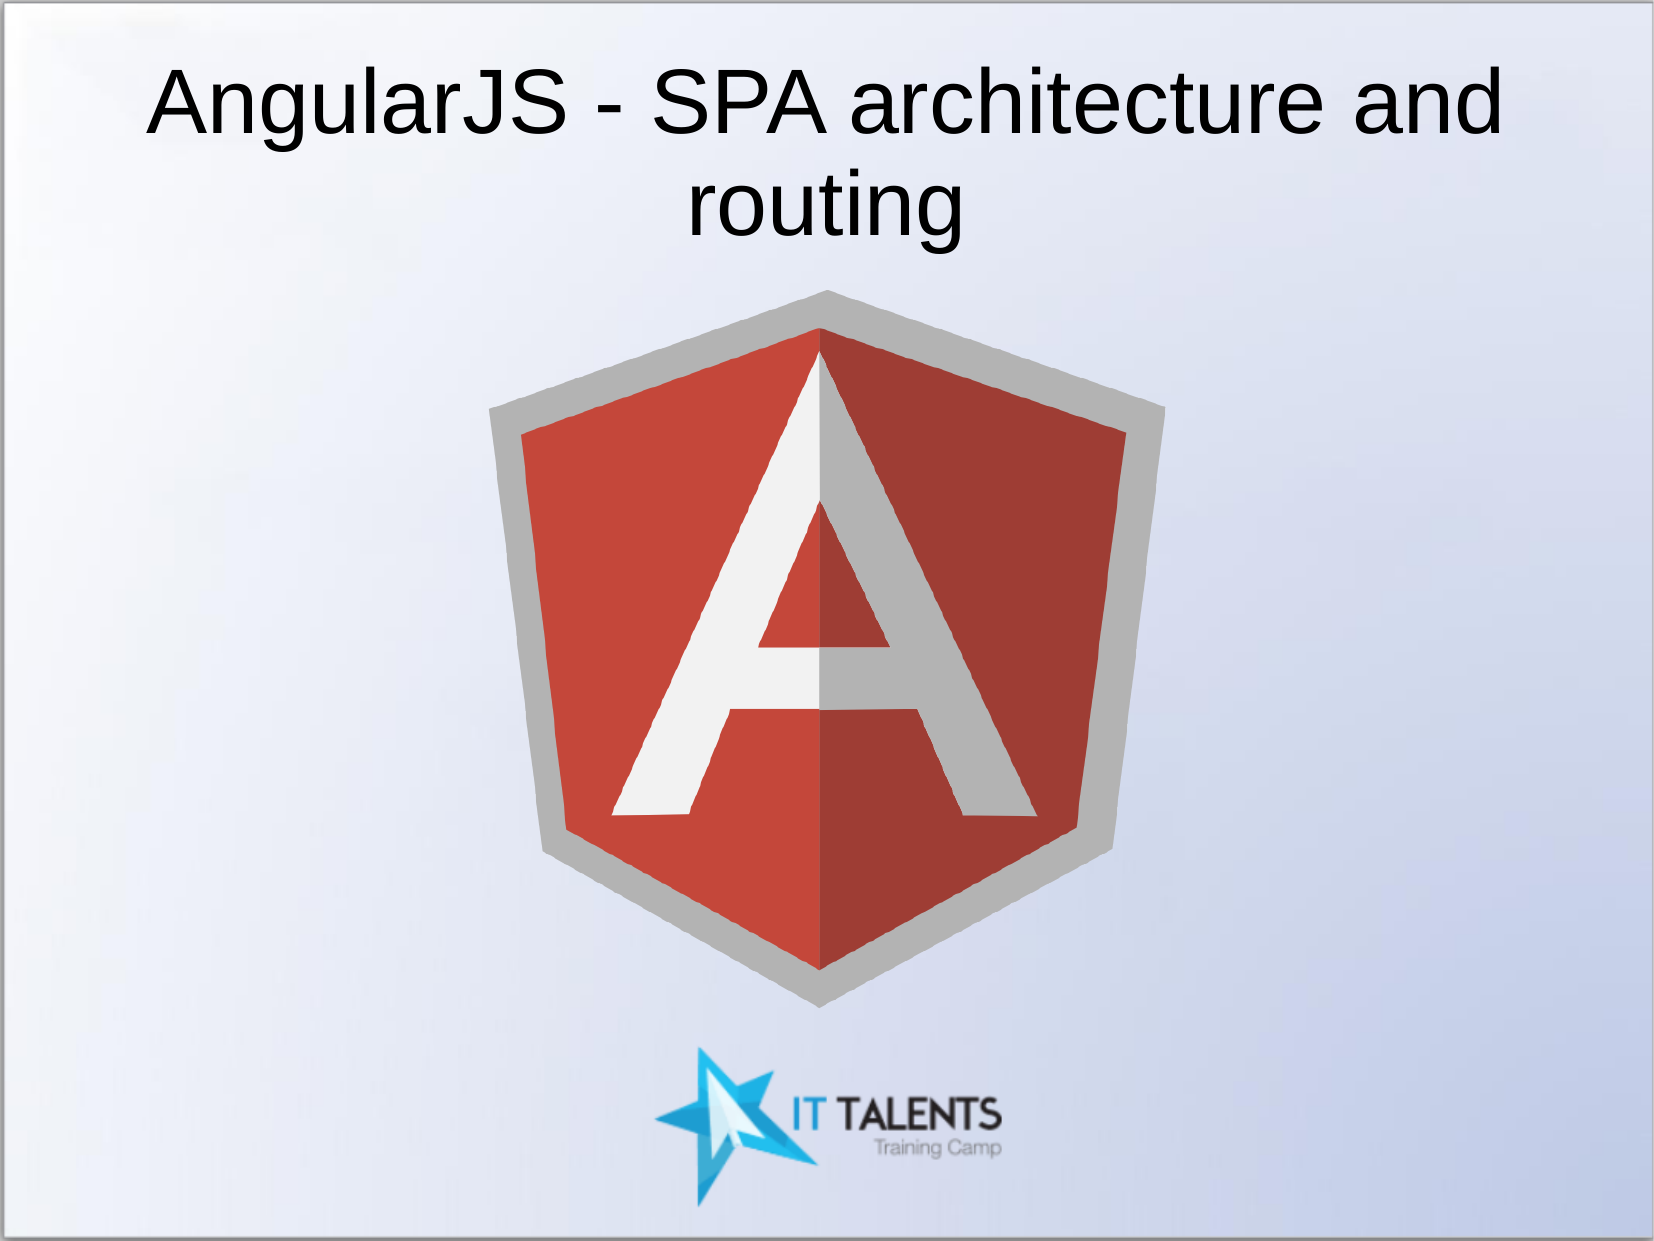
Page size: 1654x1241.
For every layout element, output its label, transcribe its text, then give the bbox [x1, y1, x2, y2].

picture [0, 0, 1654, 1241]
title AngularJS - SPA architecture and routing [82, 49, 1571, 257]
